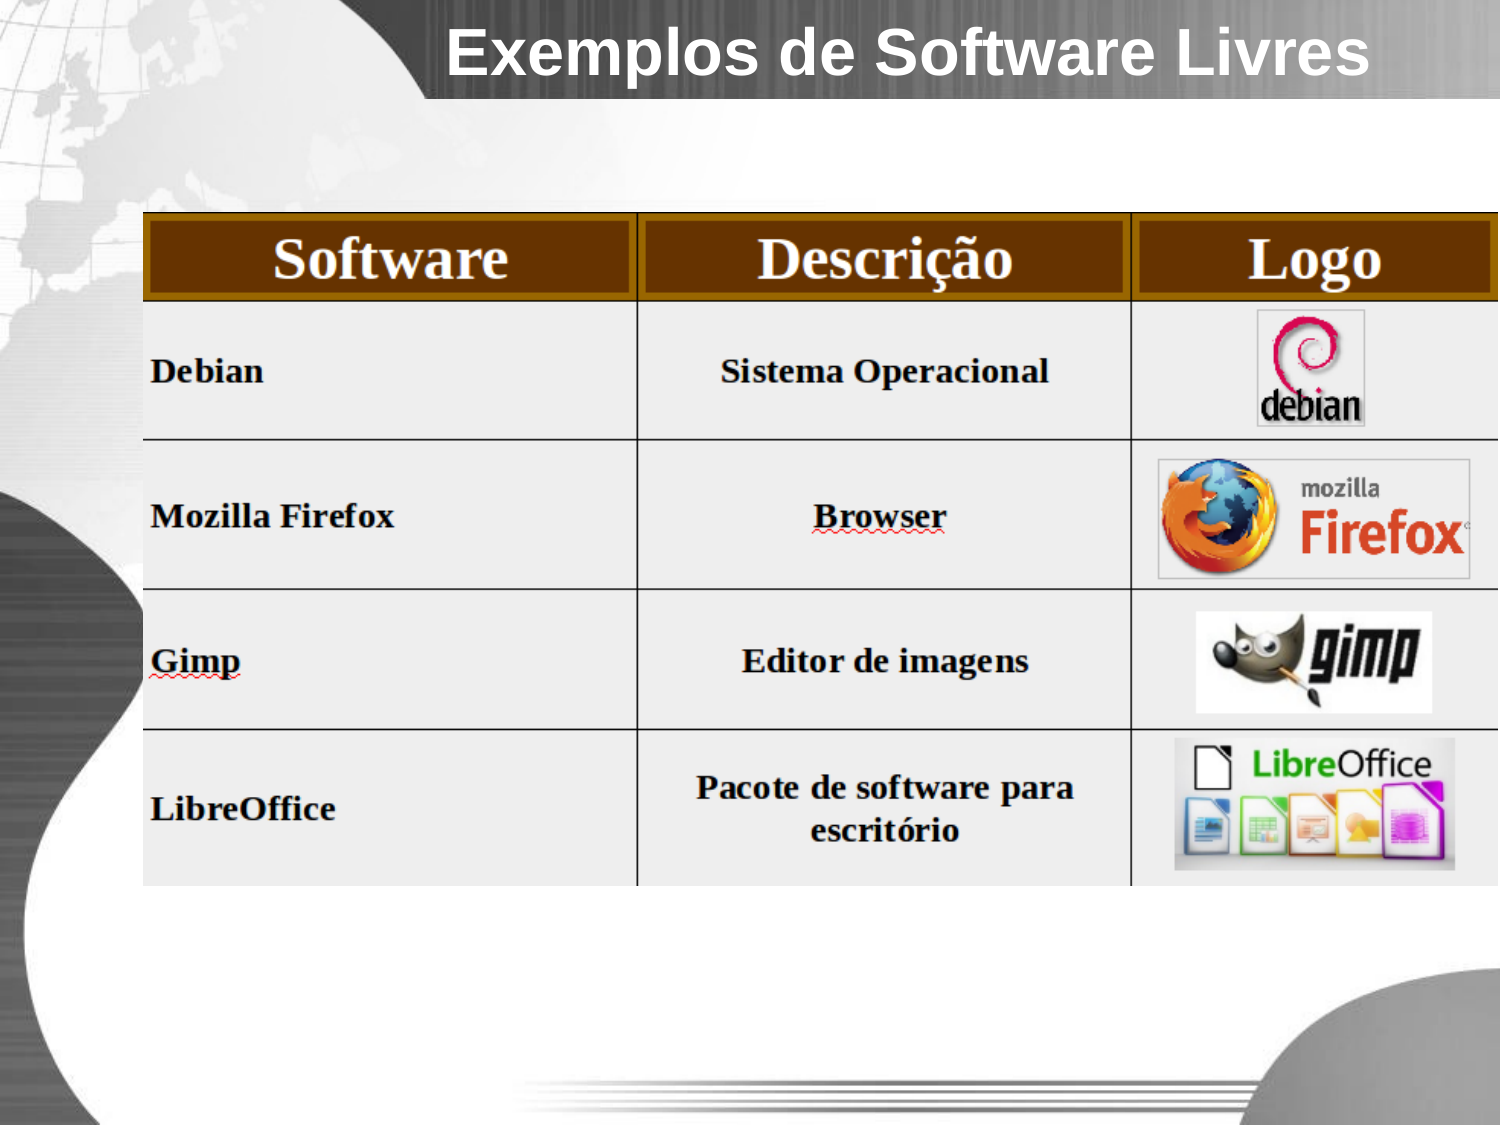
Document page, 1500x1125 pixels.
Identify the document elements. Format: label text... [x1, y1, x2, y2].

title Exemplos de Software Livres [430, 0, 1489, 105]
picture [0, 0, 1500, 1125]
